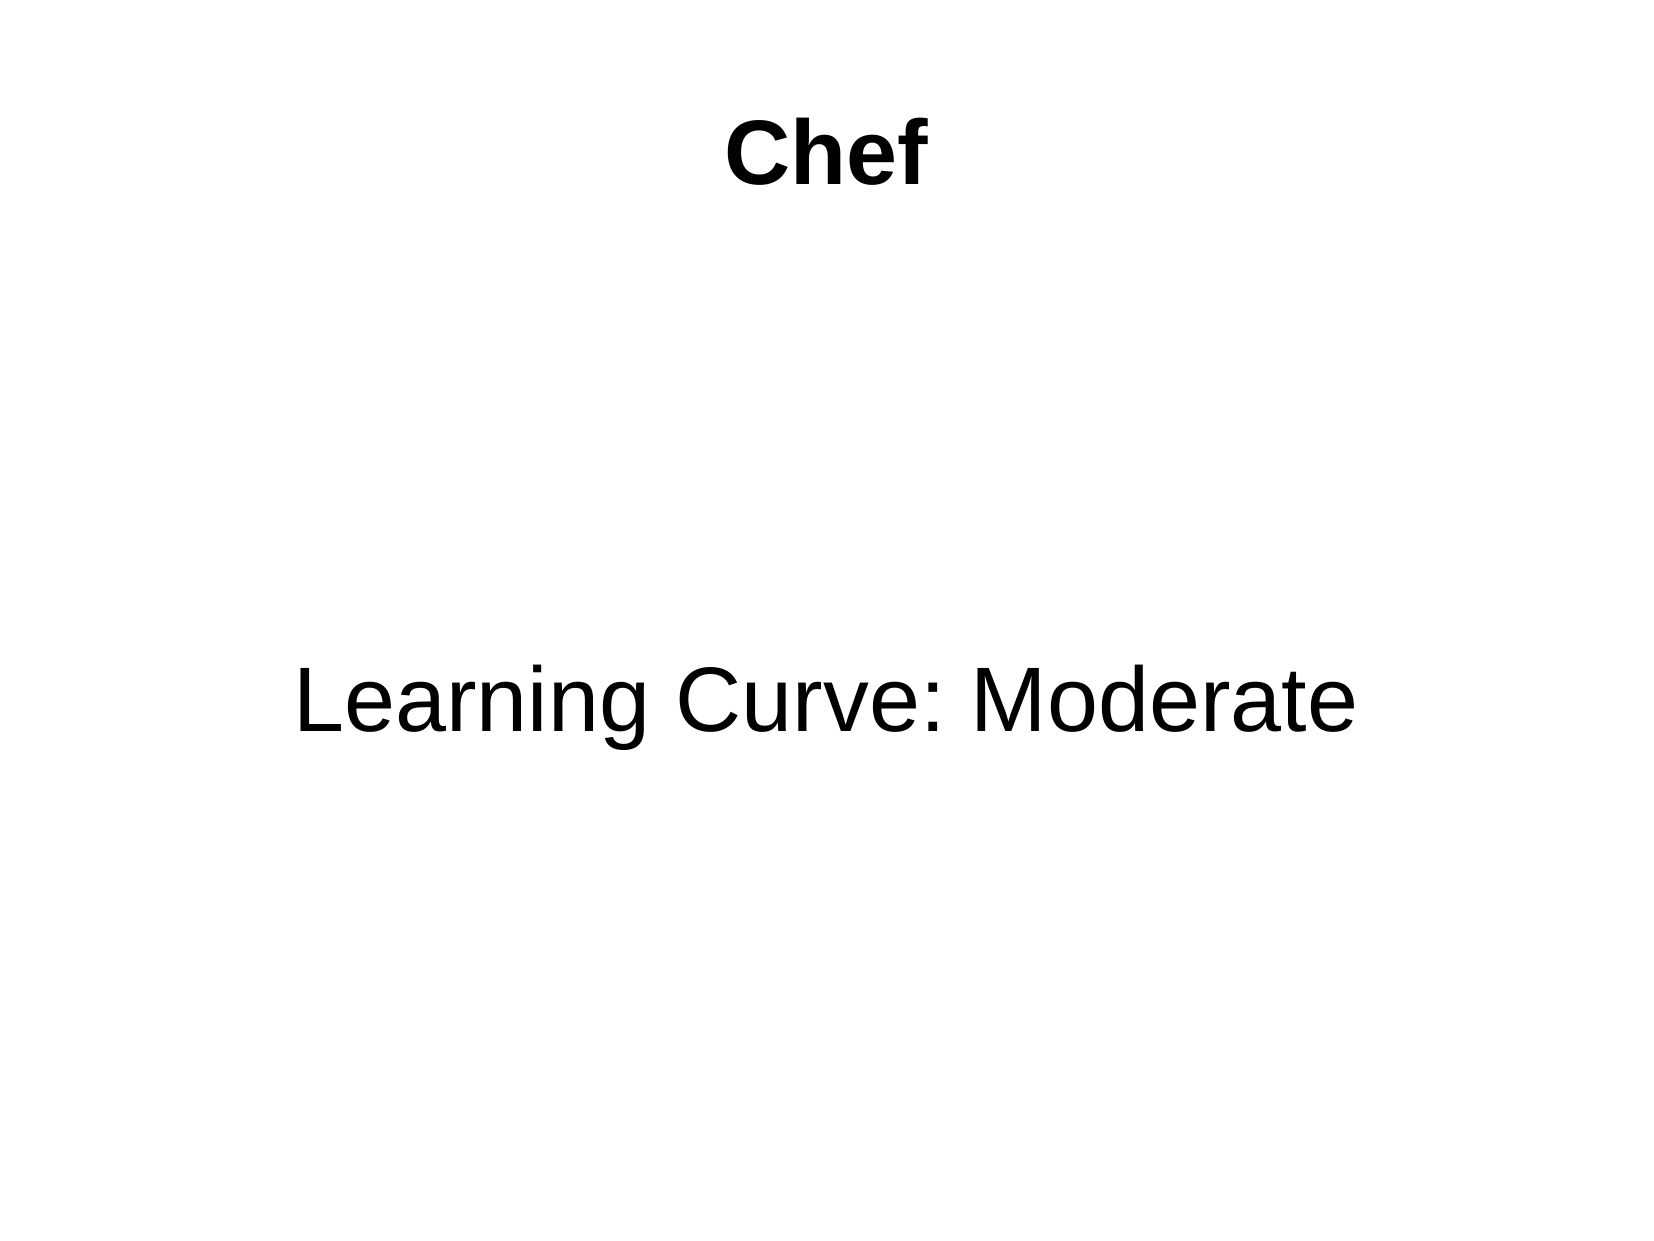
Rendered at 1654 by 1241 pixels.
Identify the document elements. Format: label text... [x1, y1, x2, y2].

title Chef [82, 49, 1571, 257]
subtitle Learning Curve: Moderate [82, 290, 1571, 1109]
